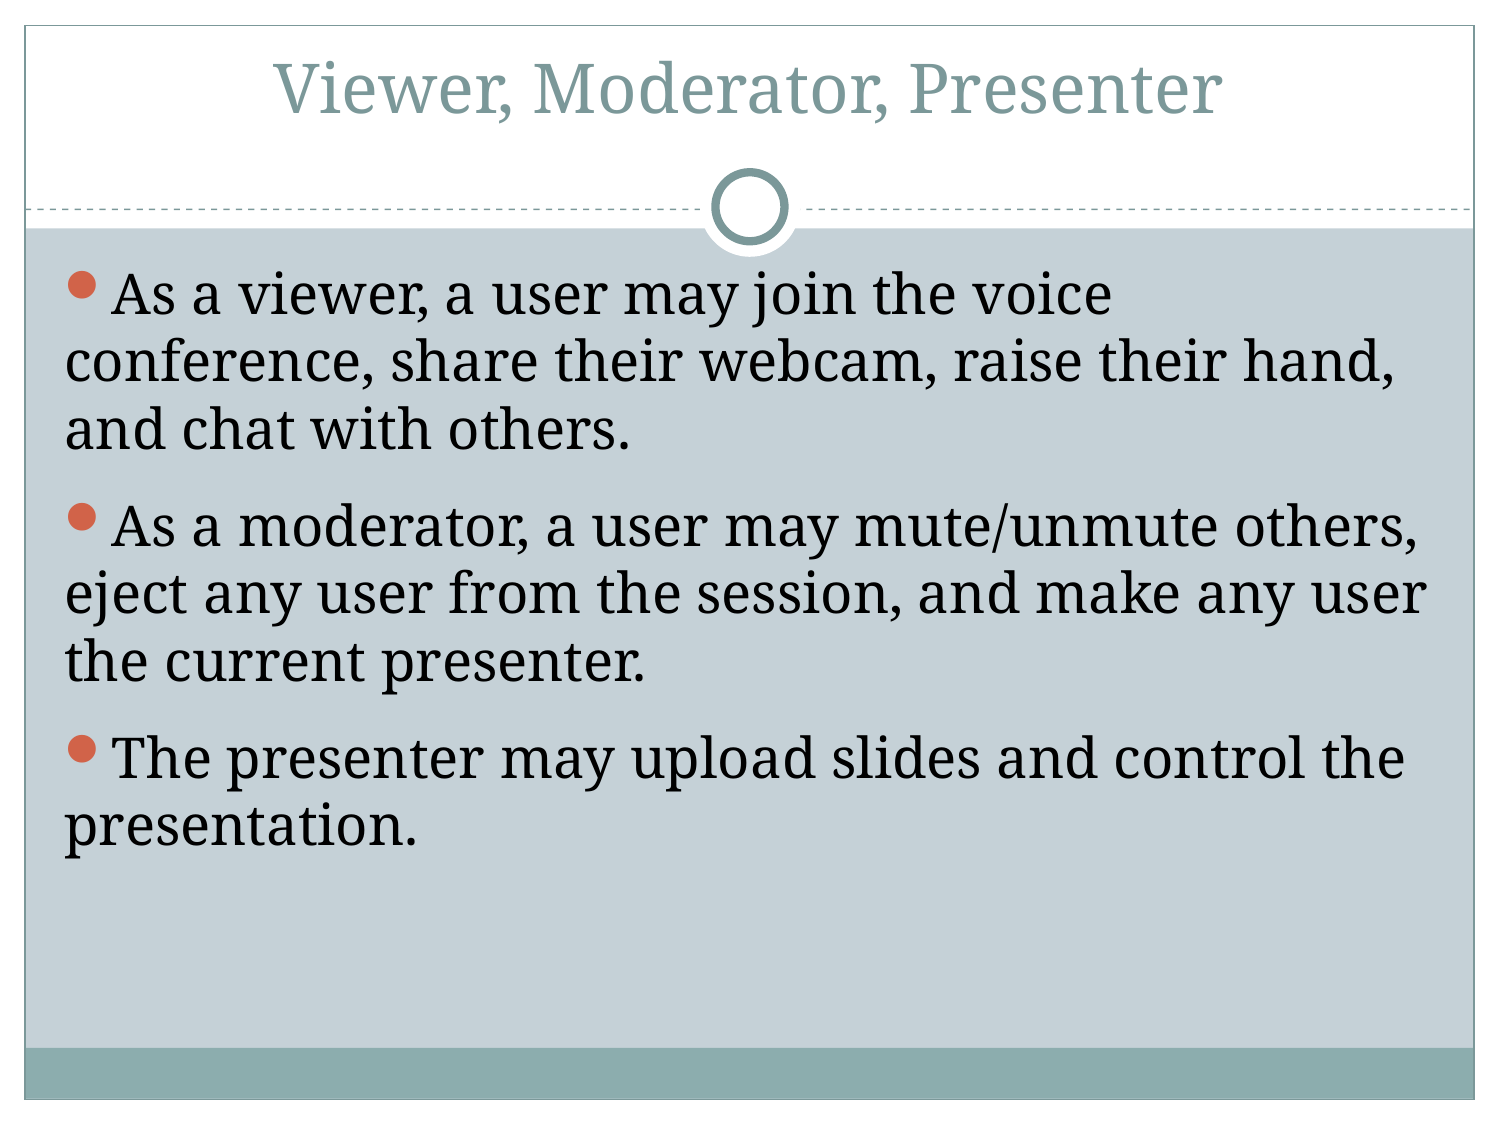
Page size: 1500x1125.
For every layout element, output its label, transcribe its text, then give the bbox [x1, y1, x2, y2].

title Viewer, Moderator, Presenter [49, 37, 1450, 162]
list As a viewer, a user may join the voice conference, share their webcam, raise their hand, and chat with others. As a moderator, a user may mute/unmute others, eject any user from the session, and make any user the current presenter. The presenter may upload slides and control the presentation. [49, 250, 1445, 1001]
